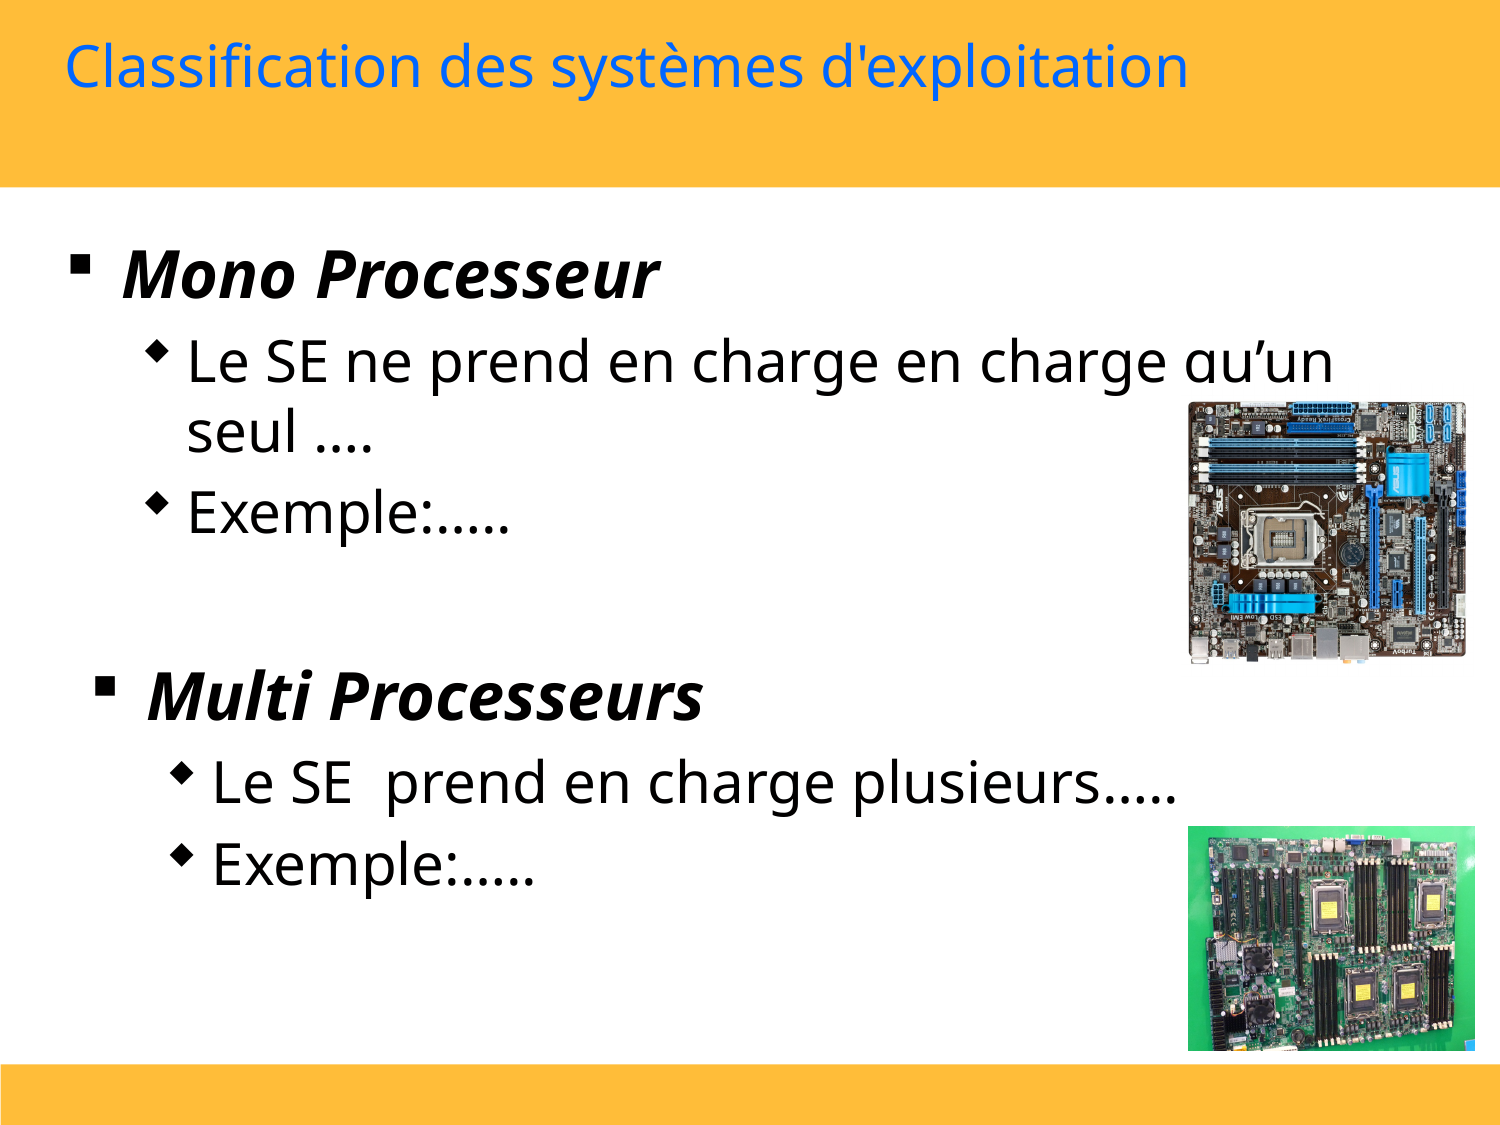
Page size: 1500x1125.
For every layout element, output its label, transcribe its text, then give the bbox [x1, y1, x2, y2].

picture [1188, 826, 1475, 1051]
text_box Multi Processeurs Le SE prend en charge plusieurs….. Exemple:….. [74, 646, 1475, 1044]
text_box Classification des systèmes d'exploitation [49, 24, 1450, 148]
picture [1181, 383, 1474, 677]
text_box Mono Processeur Le SE ne prend en charge en charge qu’un seul …. Exemple:….. [50, 224, 1475, 622]
